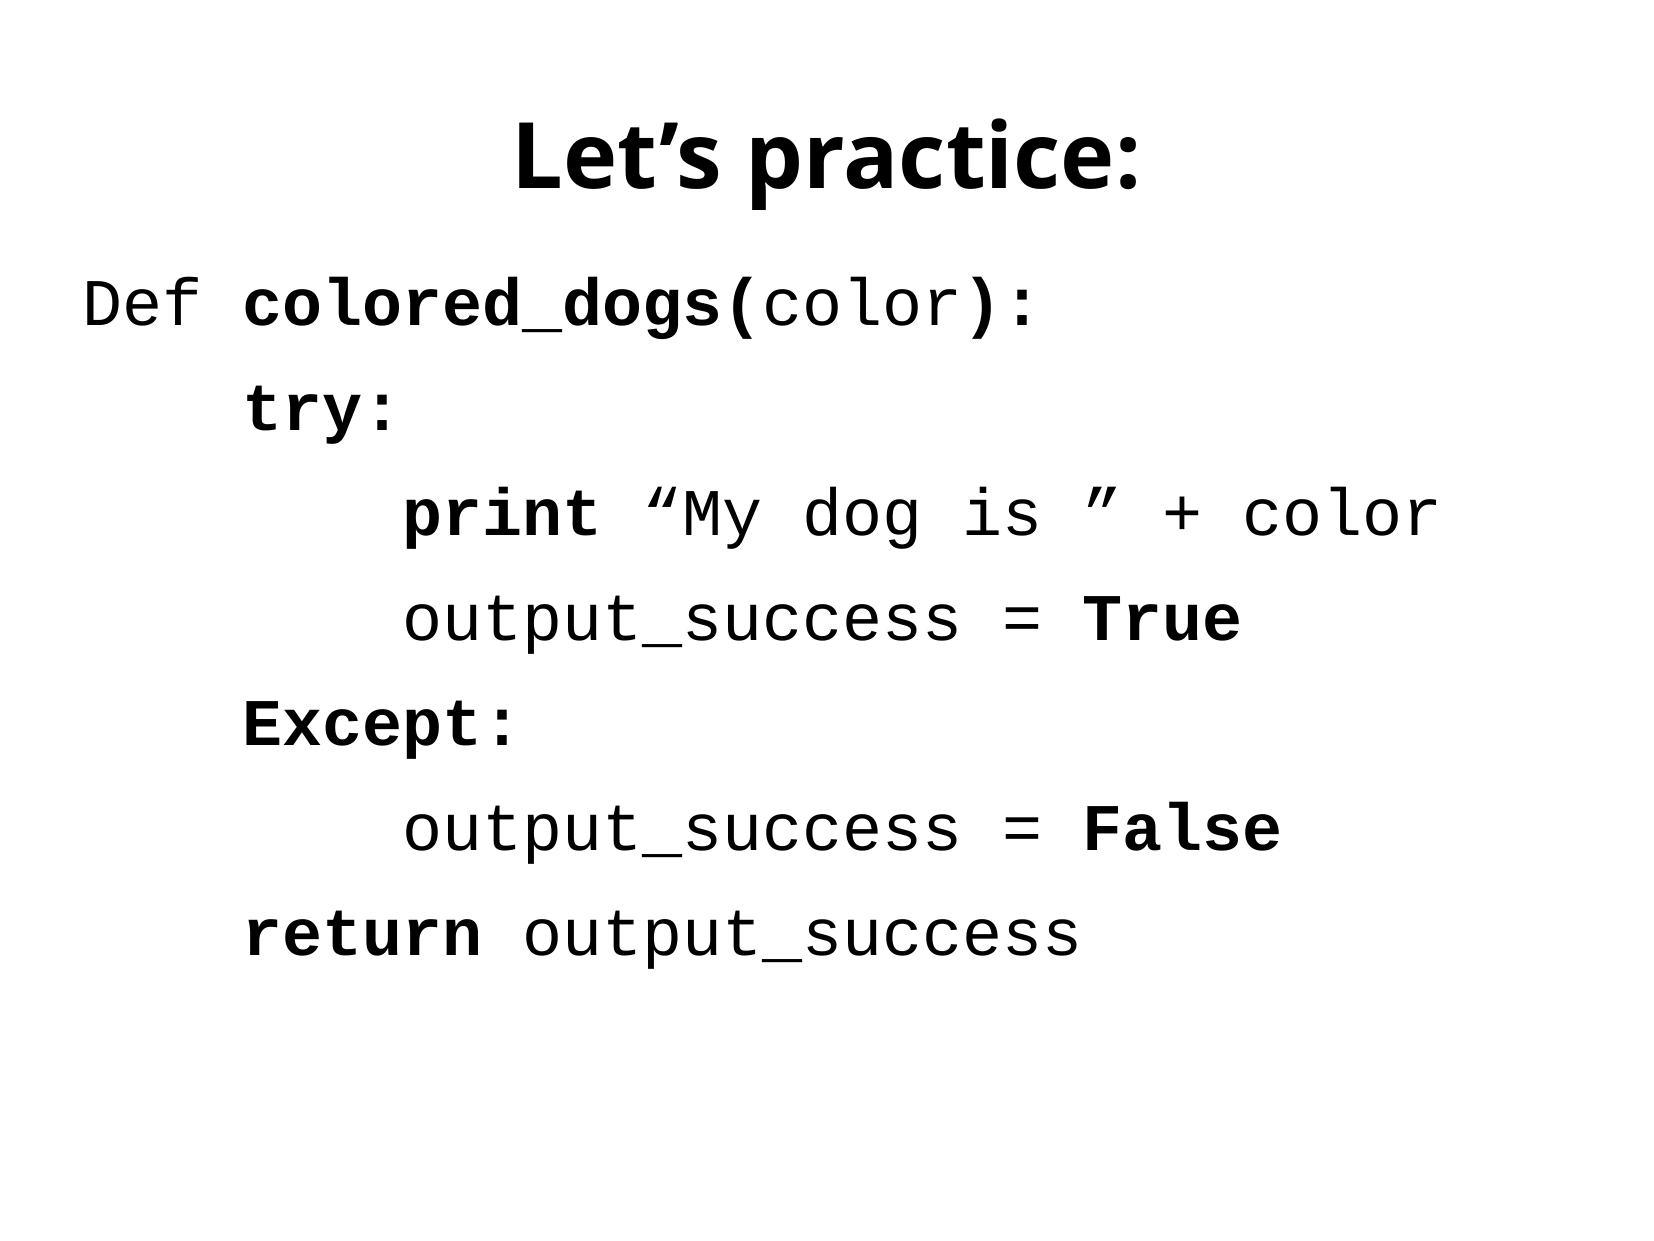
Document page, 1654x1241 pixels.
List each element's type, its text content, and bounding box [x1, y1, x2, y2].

list Def colored_dogs(color): try: print “My dog is ” + color output_success = True Except: output_success = False return output_success [82, 270, 1571, 1093]
title Let’s practice: [82, 49, 1571, 257]
